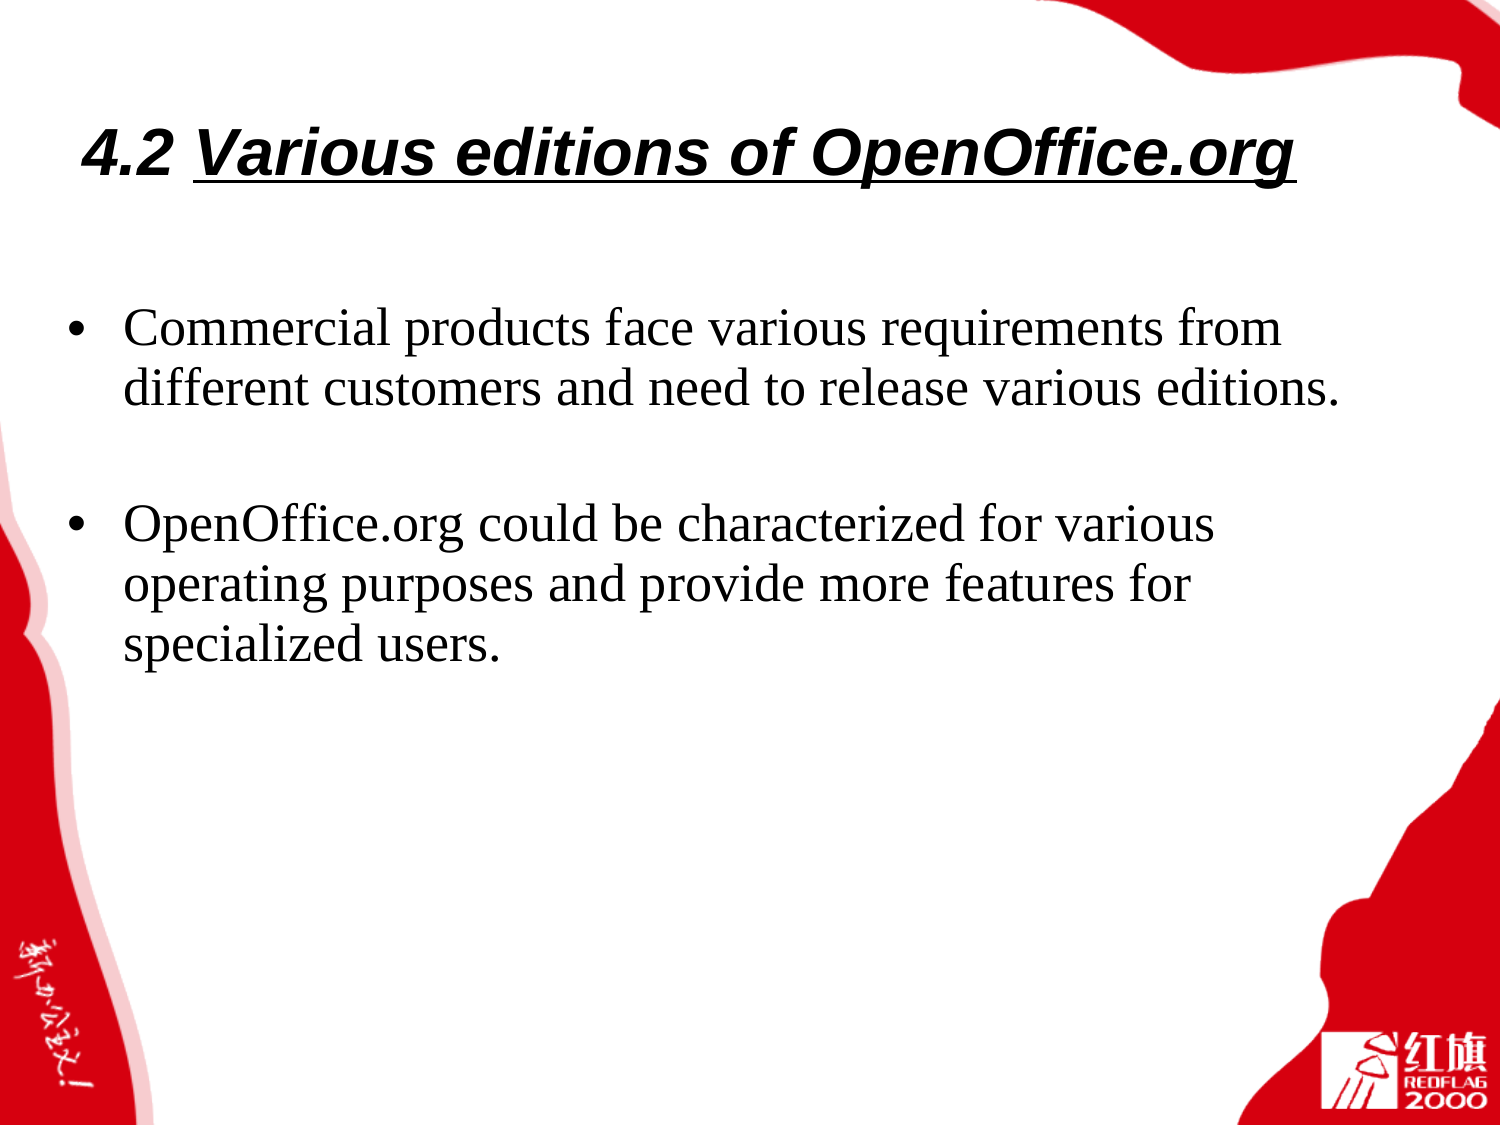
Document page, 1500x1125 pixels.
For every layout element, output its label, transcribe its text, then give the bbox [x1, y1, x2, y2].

title 4.2 Various editions of OpenOffice.org [67, 59, 1418, 247]
picture [0, 0, 1500, 1125]
list Commercial products face various requirements from different customers and need to release various editions. OpenOffice.org could be characterized for various operating purposes and provide more features for specialized users. [67, 297, 1418, 680]
